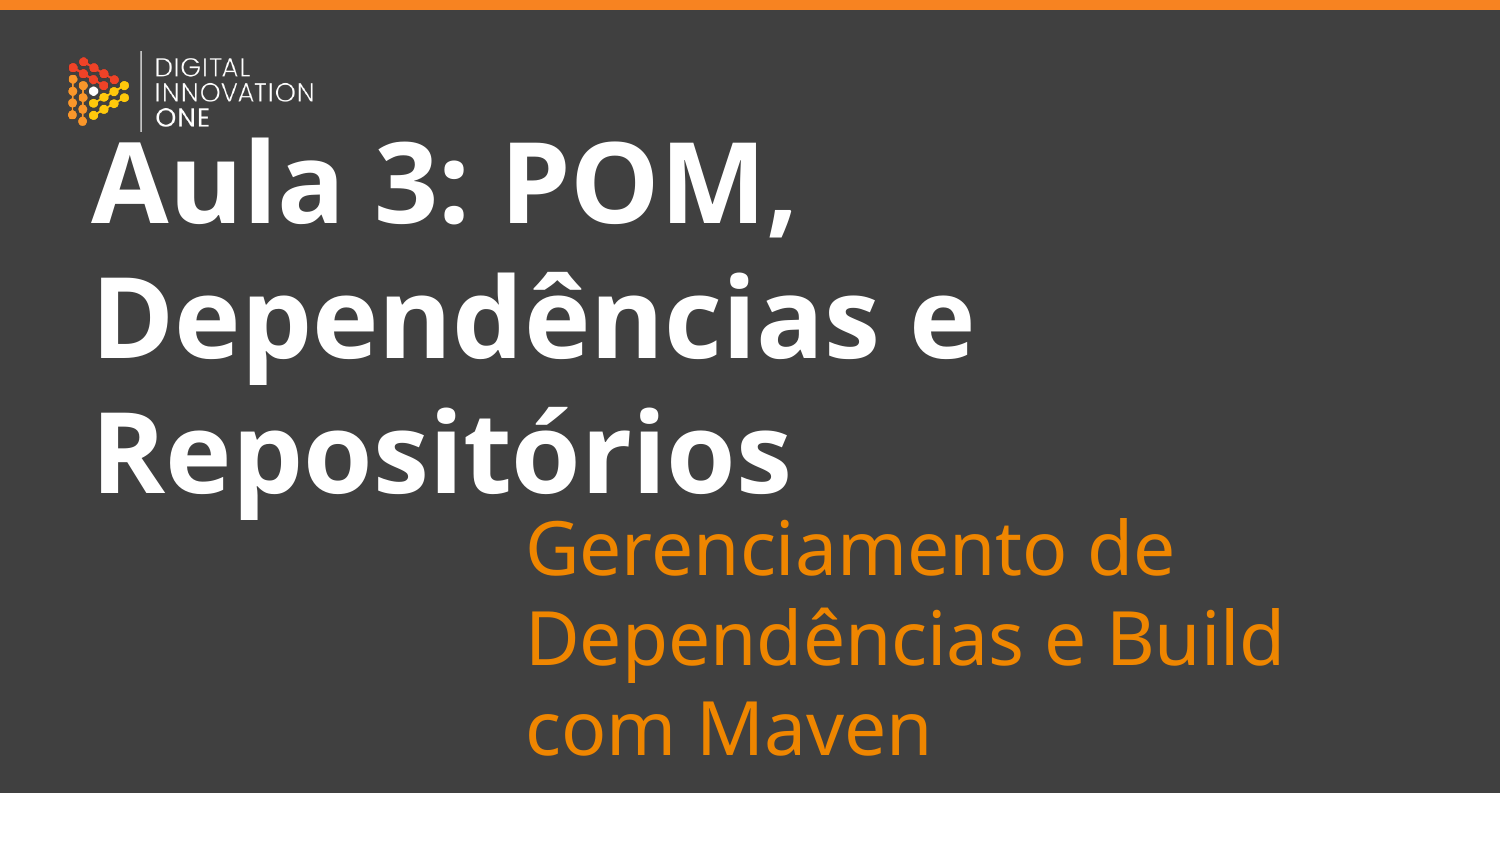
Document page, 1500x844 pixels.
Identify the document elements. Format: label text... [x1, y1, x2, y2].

picture [51, 42, 330, 140]
text_box Gerenciamento de Dependências e Build com Maven [510, 586, 1462, 684]
text_box Aula 3: POM, Dependências e Repositórios [76, 243, 1475, 385]
text_box Aula 3: POM, Dependências e Repositórios [267, 309, 290, 345]
text_box [0, 0, 1500, 844]
